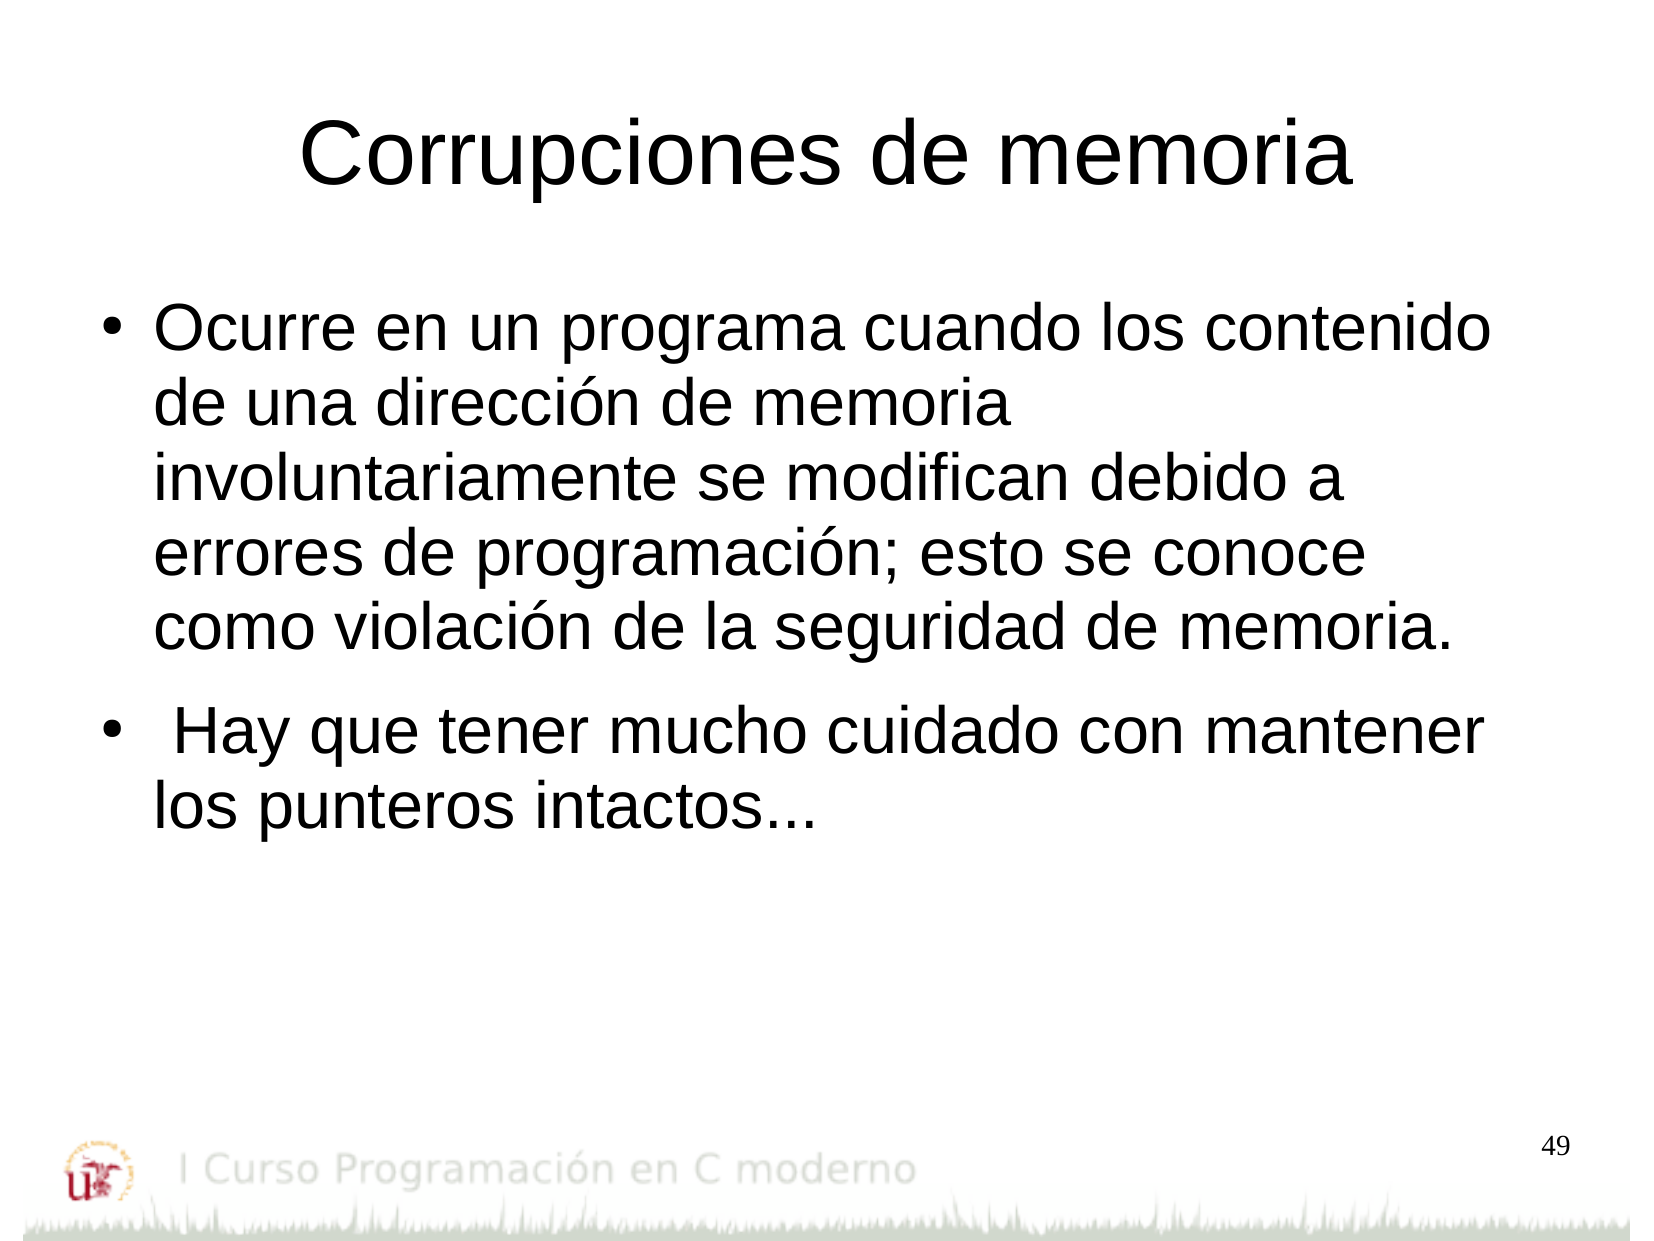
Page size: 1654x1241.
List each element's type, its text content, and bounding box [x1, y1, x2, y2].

list Ocurre en un programa cuando los contenido de una dirección de memoria involuntariamente se modifican debido a errores de programación; esto se conoce como violación de la seguridad de memoria. Hay que tener mucho cuidado con mantener los punteros intactos... [82, 290, 1538, 1010]
picture [23, 1136, 1630, 1241]
title Corrupciones de memoria [82, 49, 1571, 257]
